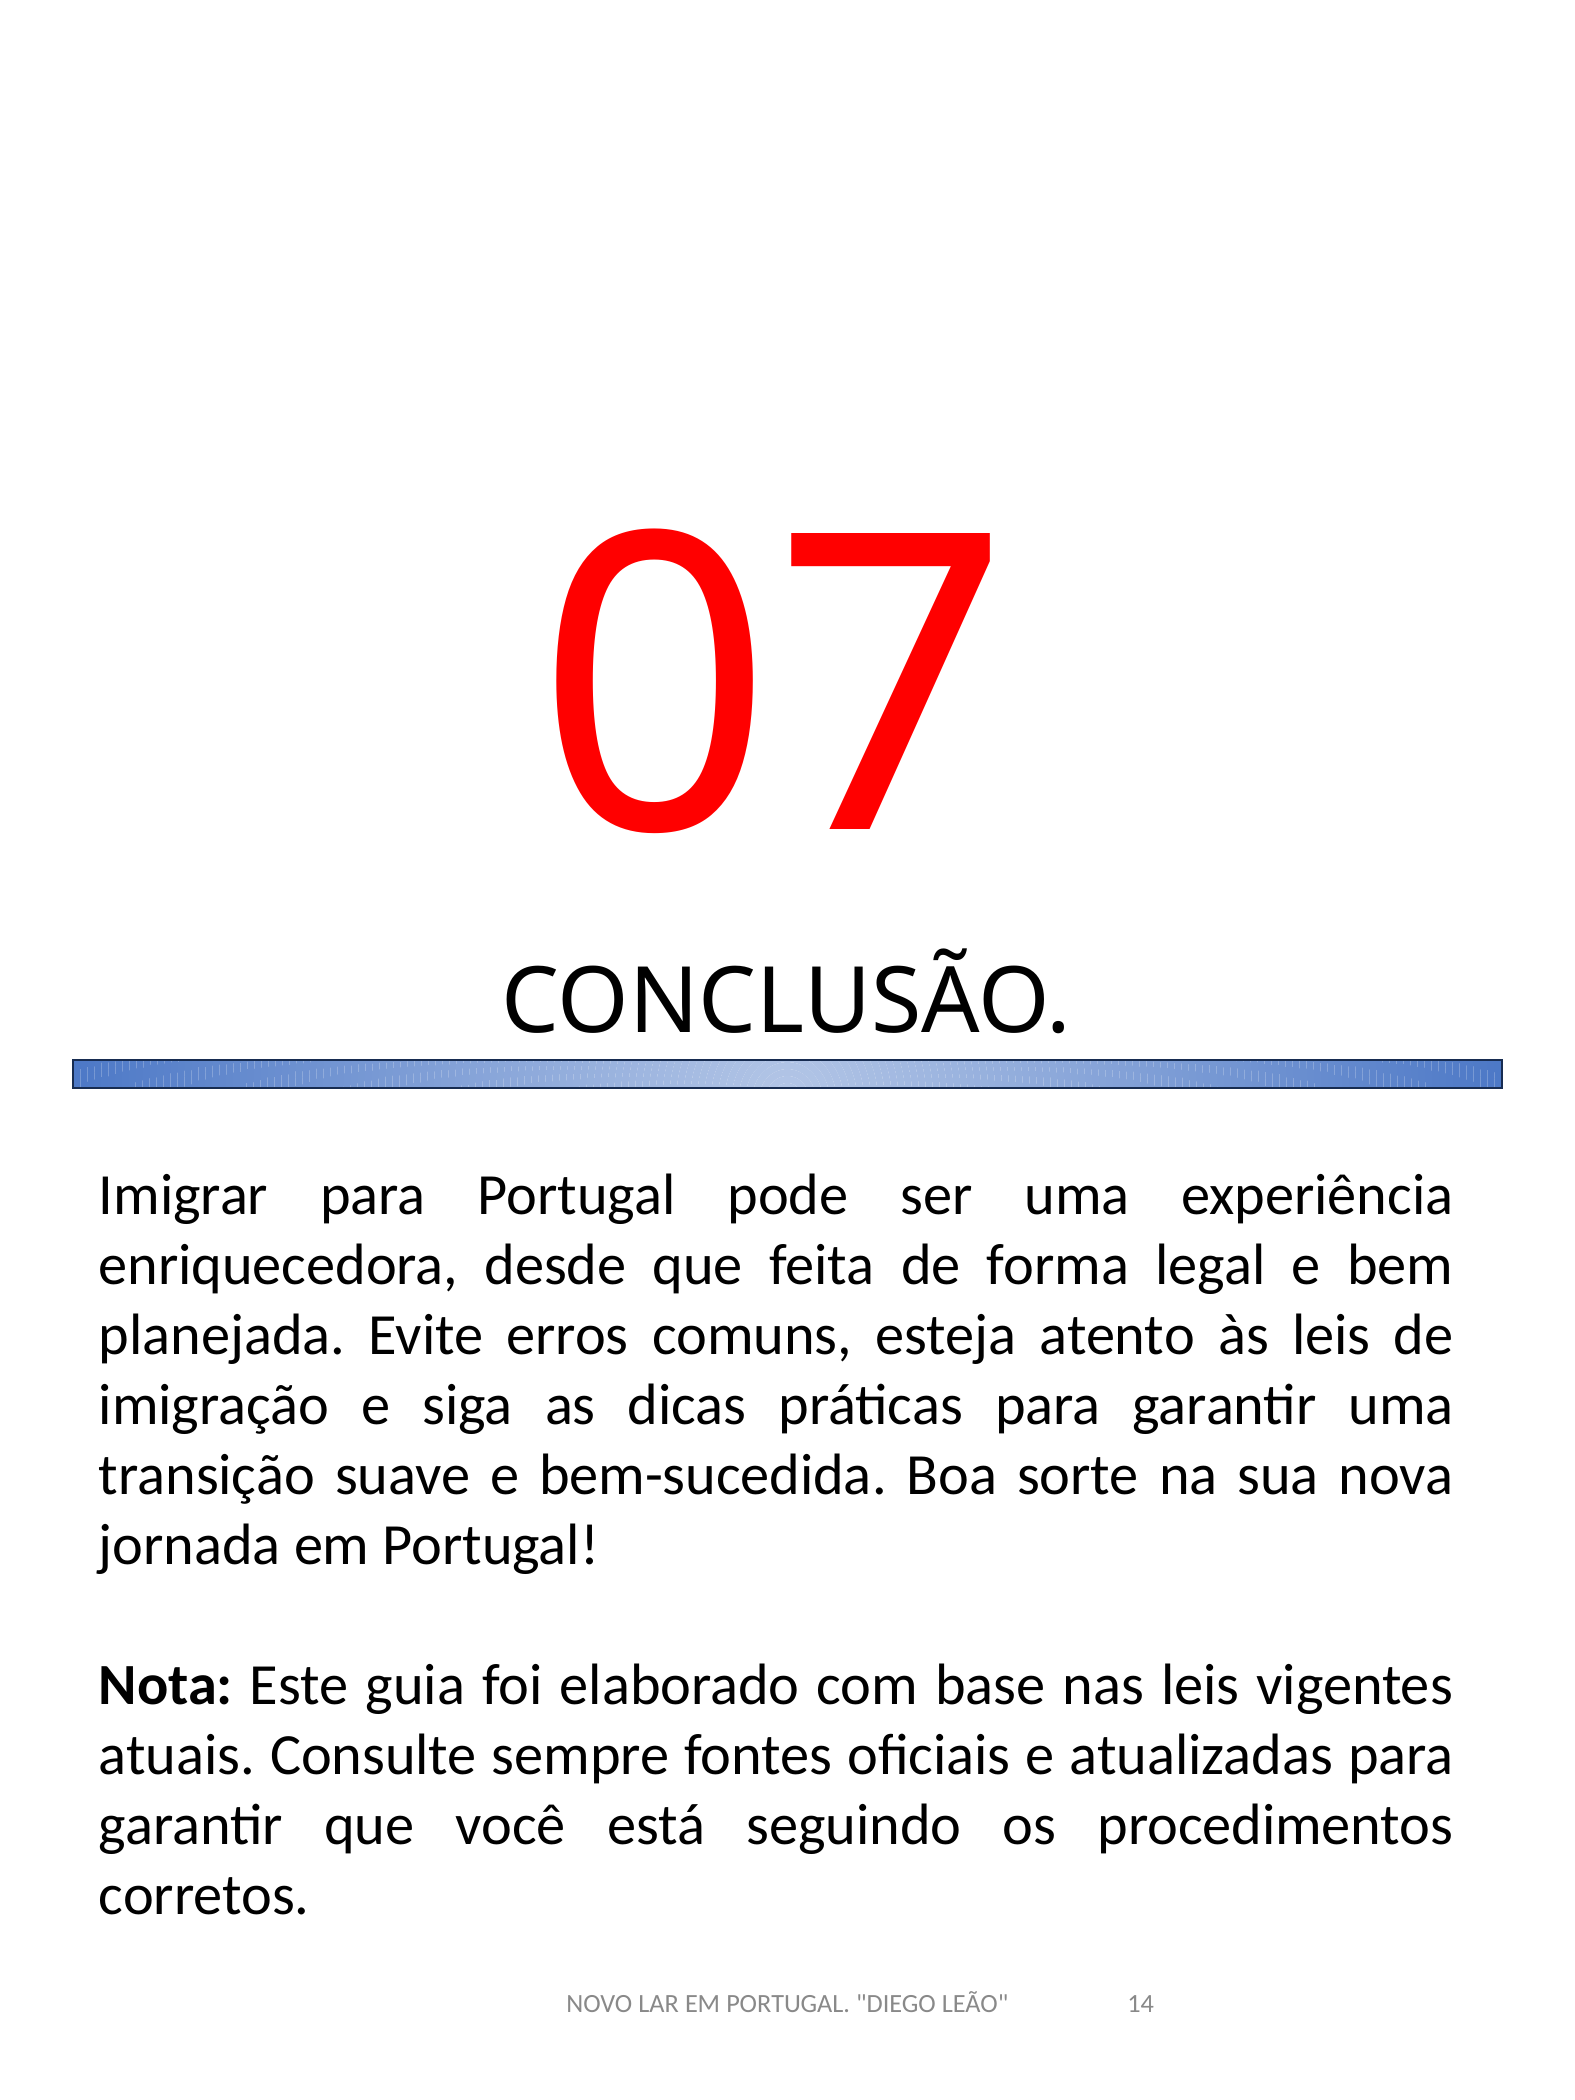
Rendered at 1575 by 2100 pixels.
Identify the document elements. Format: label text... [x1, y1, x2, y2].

text_box Imigrar para Portugal pode ser uma experiência enriquecedora, desde que feita de forma legal e bem planejada. Evite erros comuns, esteja atento às leis de imigração e siga as dicas práticas para garantir uma transição suave e bem-sucedida. Boa sorte na sua nova jornada em Portugal! Nota: Este guia foi elaborado com base nas leis vigentes atuais. Consulte sempre fontes oficiais e atualizadas para garantir que você está seguindo os procedimentos corretos. [83, 1148, 1485, 1987]
text_box CONCLUSÃO. [72, 933, 1501, 1061]
text_box NOVO LAR EM PORTUGAL. "DIEGO LEÃO" [521, 1946, 1054, 2059]
text_box [73, 1060, 1502, 1088]
text_box 07 [44, 407, 1503, 925]
text_box [1112, 1946, 1467, 2059]
